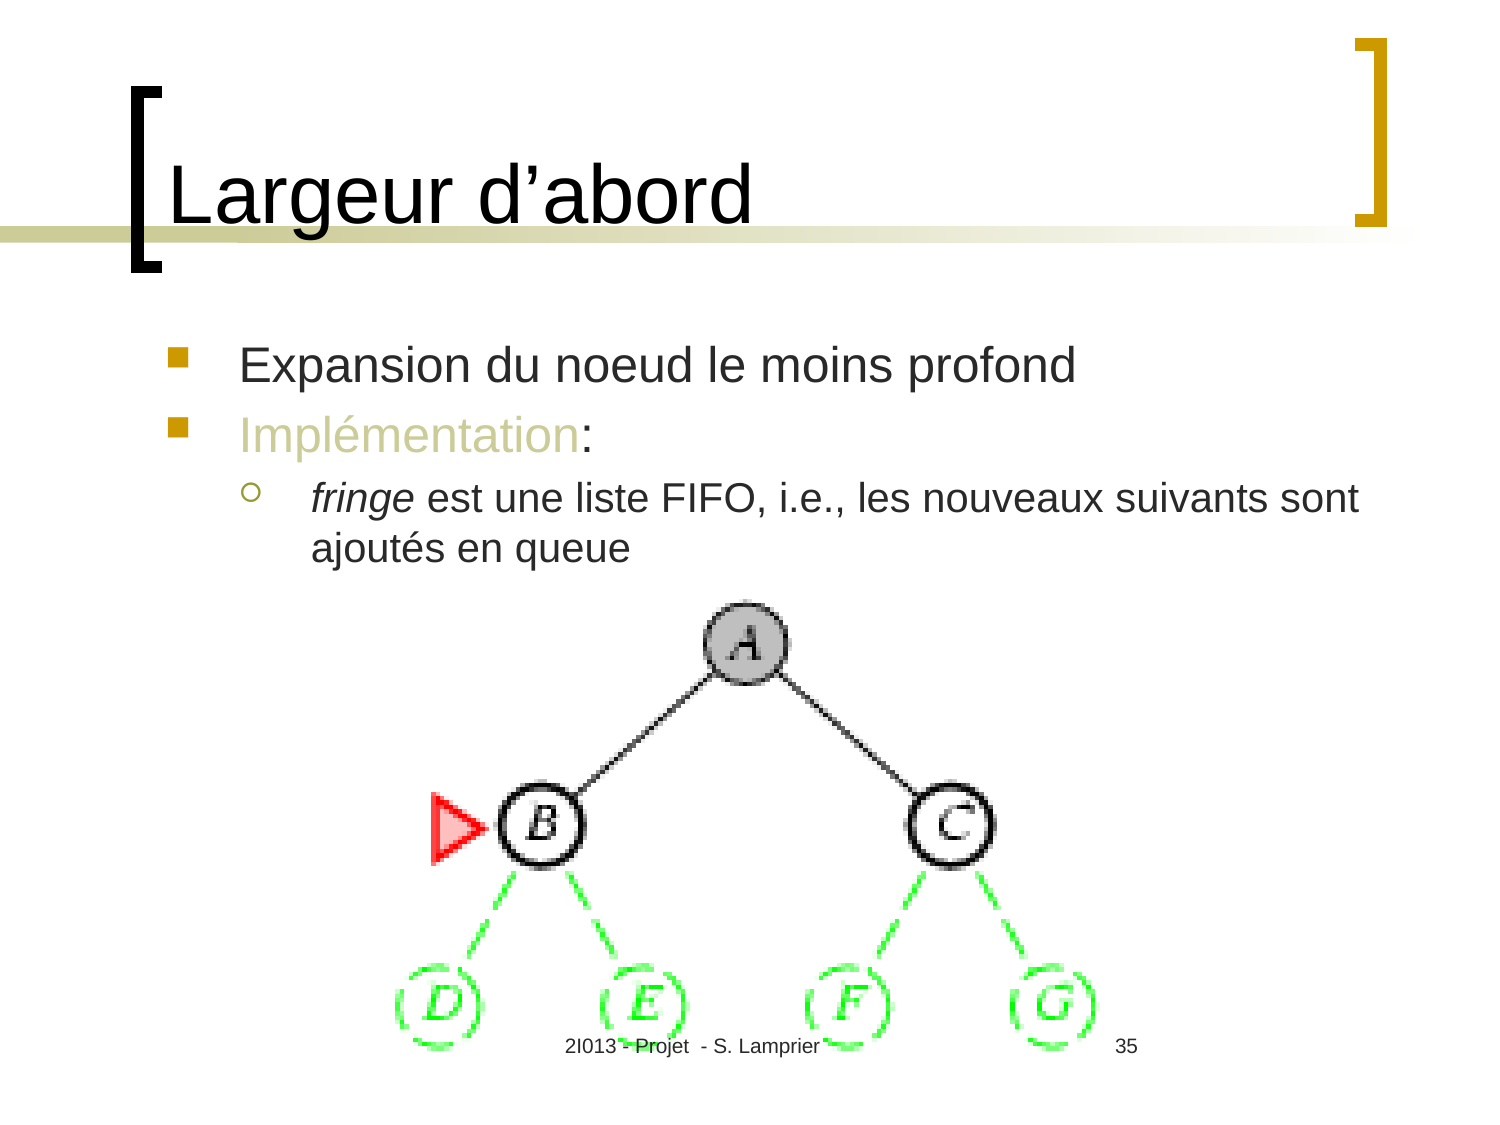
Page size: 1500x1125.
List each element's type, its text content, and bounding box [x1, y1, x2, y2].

picture [387, 599, 1100, 1060]
list Expansion du noeud le moins profond Implémentation: fringe est une liste FIFO, i.e., les nouveaux suivants sont ajoutés en queue [150, 324, 1407, 1000]
footer 2I013 - Projet - S. Lamprier [549, 1025, 1025, 1100]
title Largeur d’abord [152, 15, 1328, 248]
slide_number <numéro> [1100, 1025, 1413, 1100]
